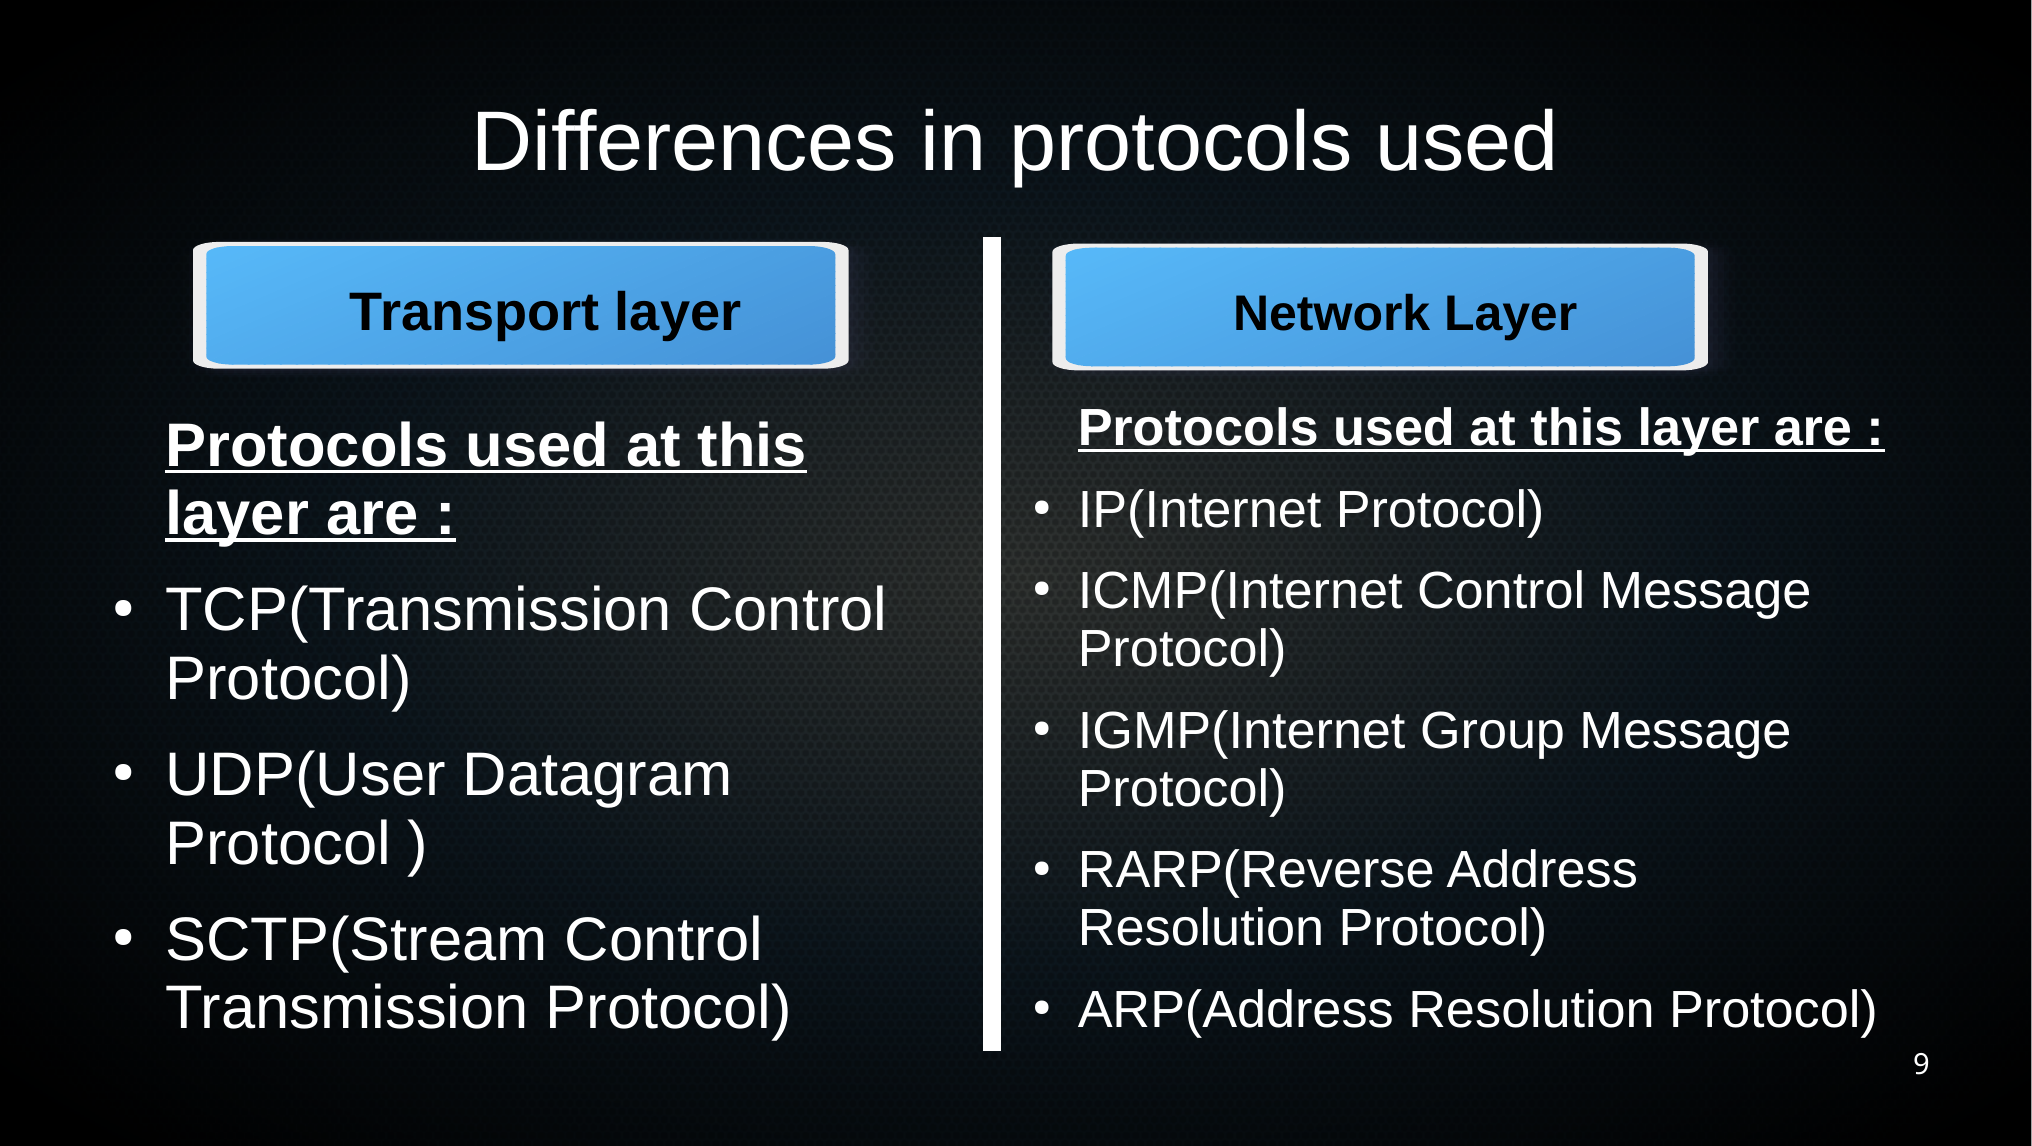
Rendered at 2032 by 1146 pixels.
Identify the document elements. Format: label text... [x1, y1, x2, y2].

picture [0, 0, 2032, 1146]
list Protocols used at this layer are : IP(Internet Protocol) ICMP(Internet Control Message Protocol) IGMP(Internet Group Message Protocol) RARP(Reverse Address Resolution Protocol) ARP(Address Resolution Protocol) [1017, 398, 1891, 1063]
list Protocols used at this layer are : TCP(Transmission Control Protocol) UDP(User Datagram Protocol ) SCTP(Stream Control Transmission Protocol) [94, 410, 967, 1075]
title Differences in protocols used [101, 45, 1930, 237]
